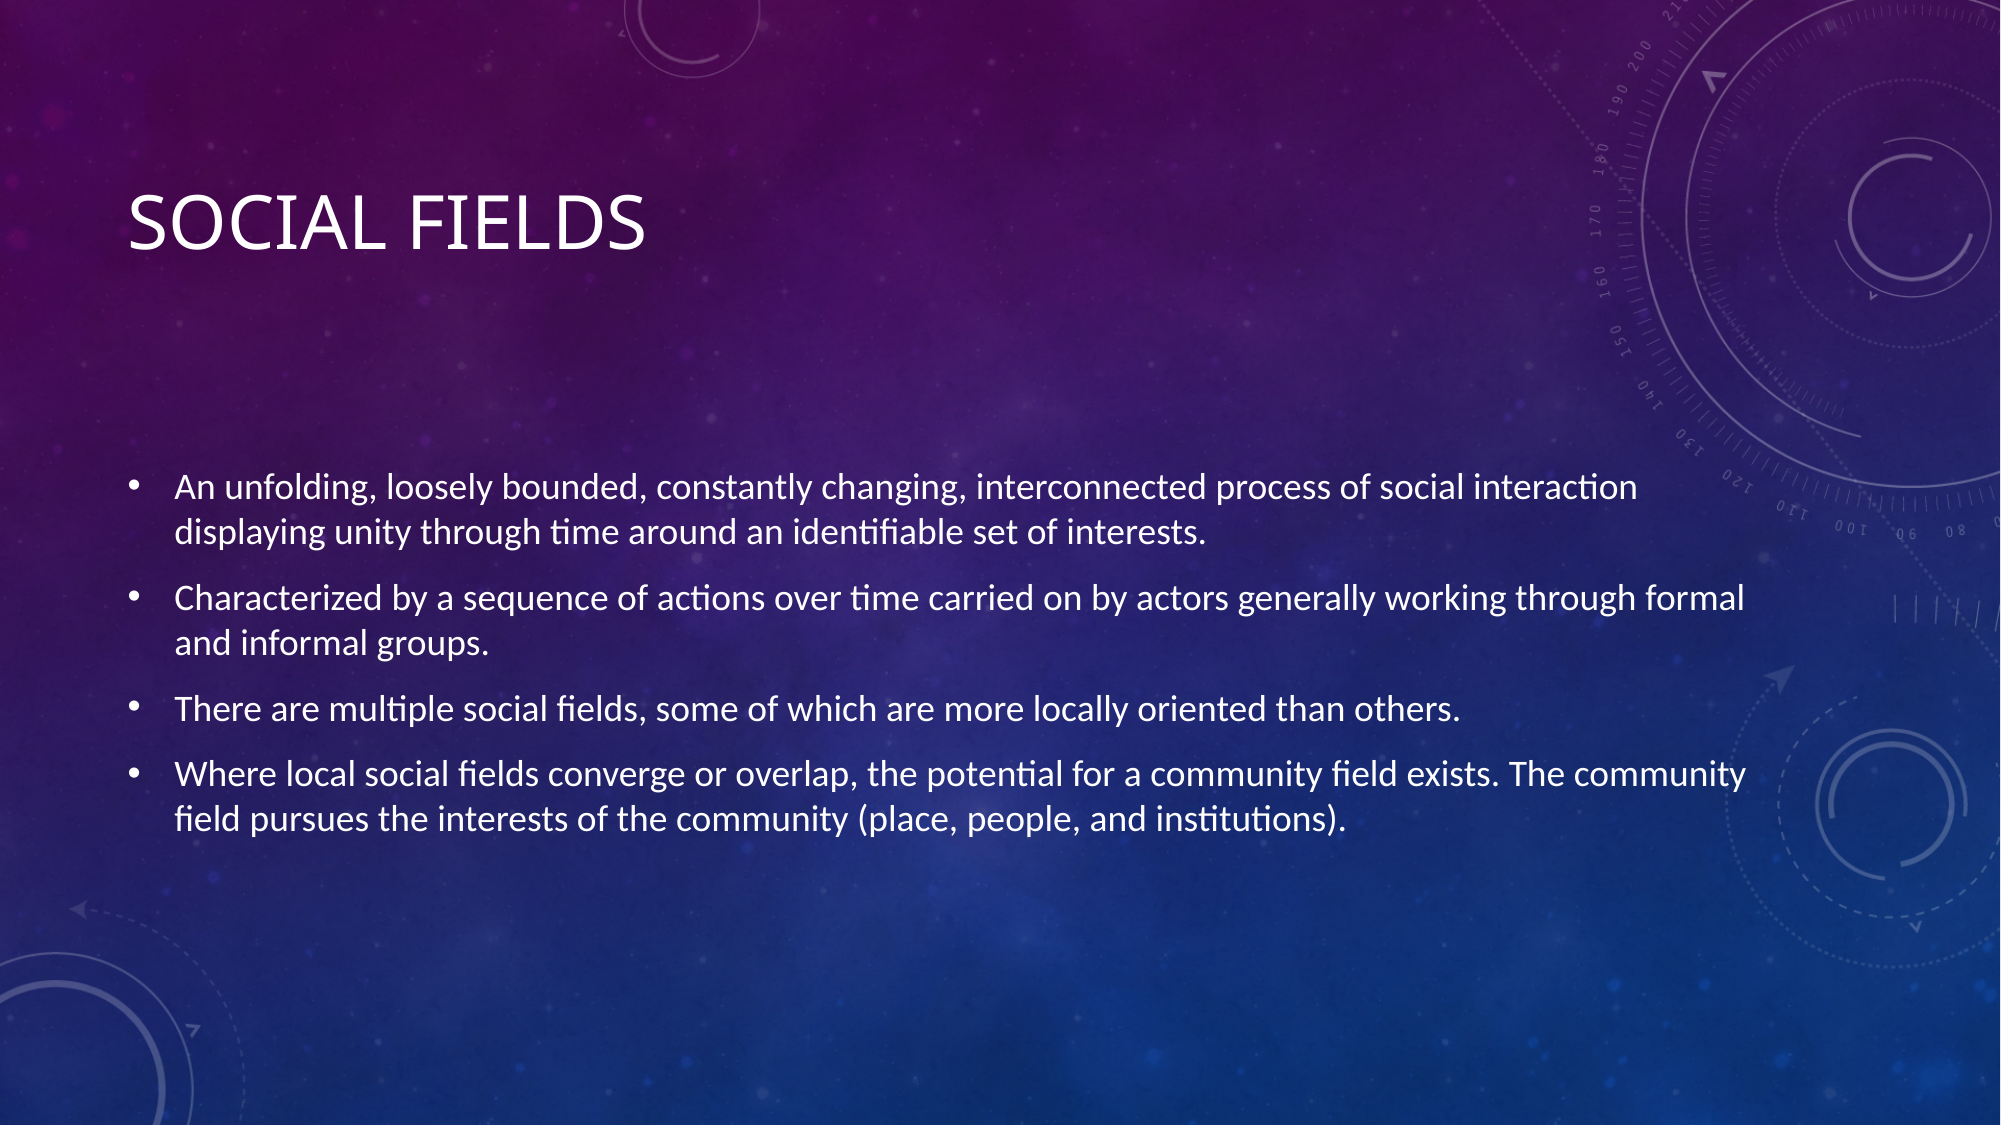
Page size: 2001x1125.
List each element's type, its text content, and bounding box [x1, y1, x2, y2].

title Social Fields [112, 99, 1775, 339]
list An unfolding, loosely bounded, constantly changing, interconnected process of social interaction displaying unity through time around an identifiable set of interests. Characterized by a sequence of actions over time carried on by actors generally working through formal and informal groups. There are multiple social fields, some of which are more locally oriented than others. Where local social fields converge or overlap, the potential for a community field exists. The community field pursues the interests of the community (place, people, and institutions). [112, 351, 1775, 950]
picture [0, 0, 2001, 1125]
